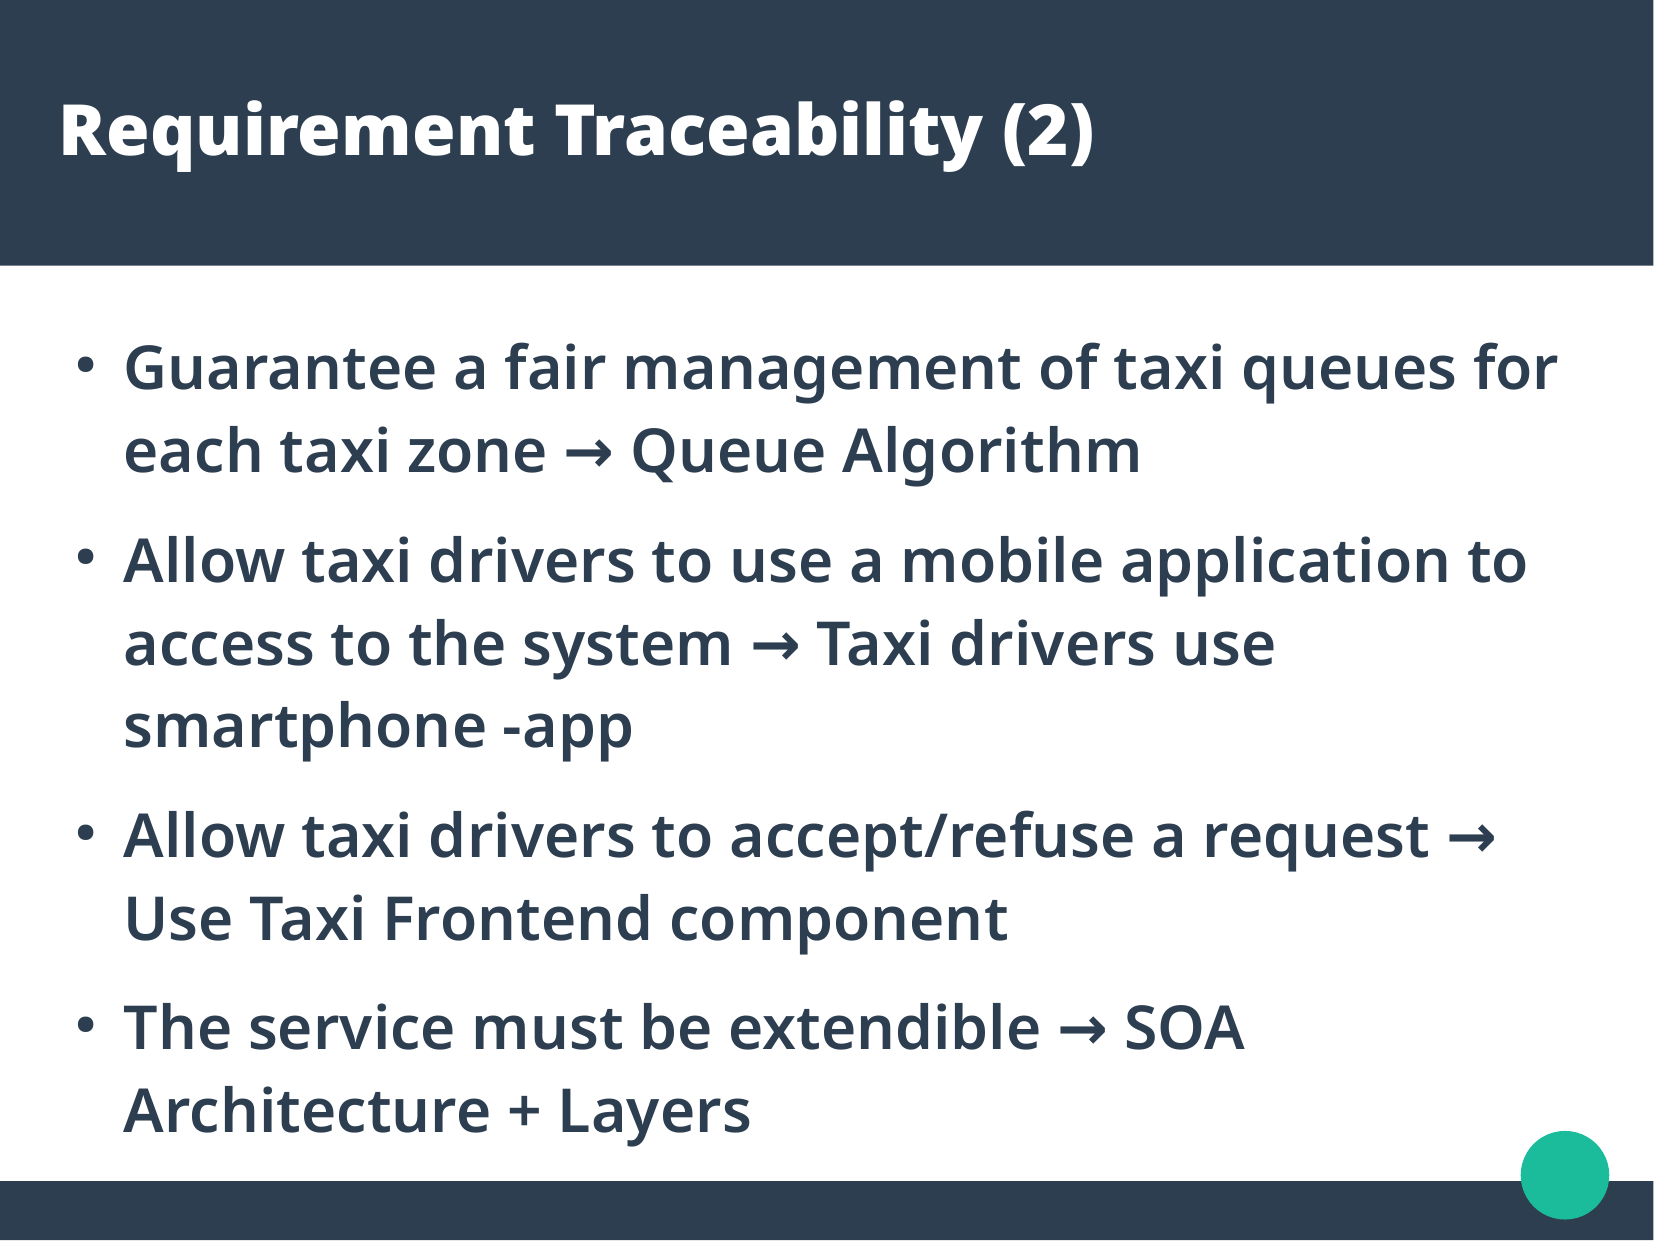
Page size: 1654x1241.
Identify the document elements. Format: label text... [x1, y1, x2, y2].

title Requirement Traceability (2) [59, 49, 1595, 207]
list Guarantee a fair management of taxi queues for each taxi zone → Queue Algorithm Allow taxi drivers to use a mobile application to access to the system → Taxi drivers use smartphone -app Allow taxi drivers to accept/refuse a request → Use Taxi Frontend component The service must be extendible → SOA Architecture + Layers [59, 324, 1595, 1152]
